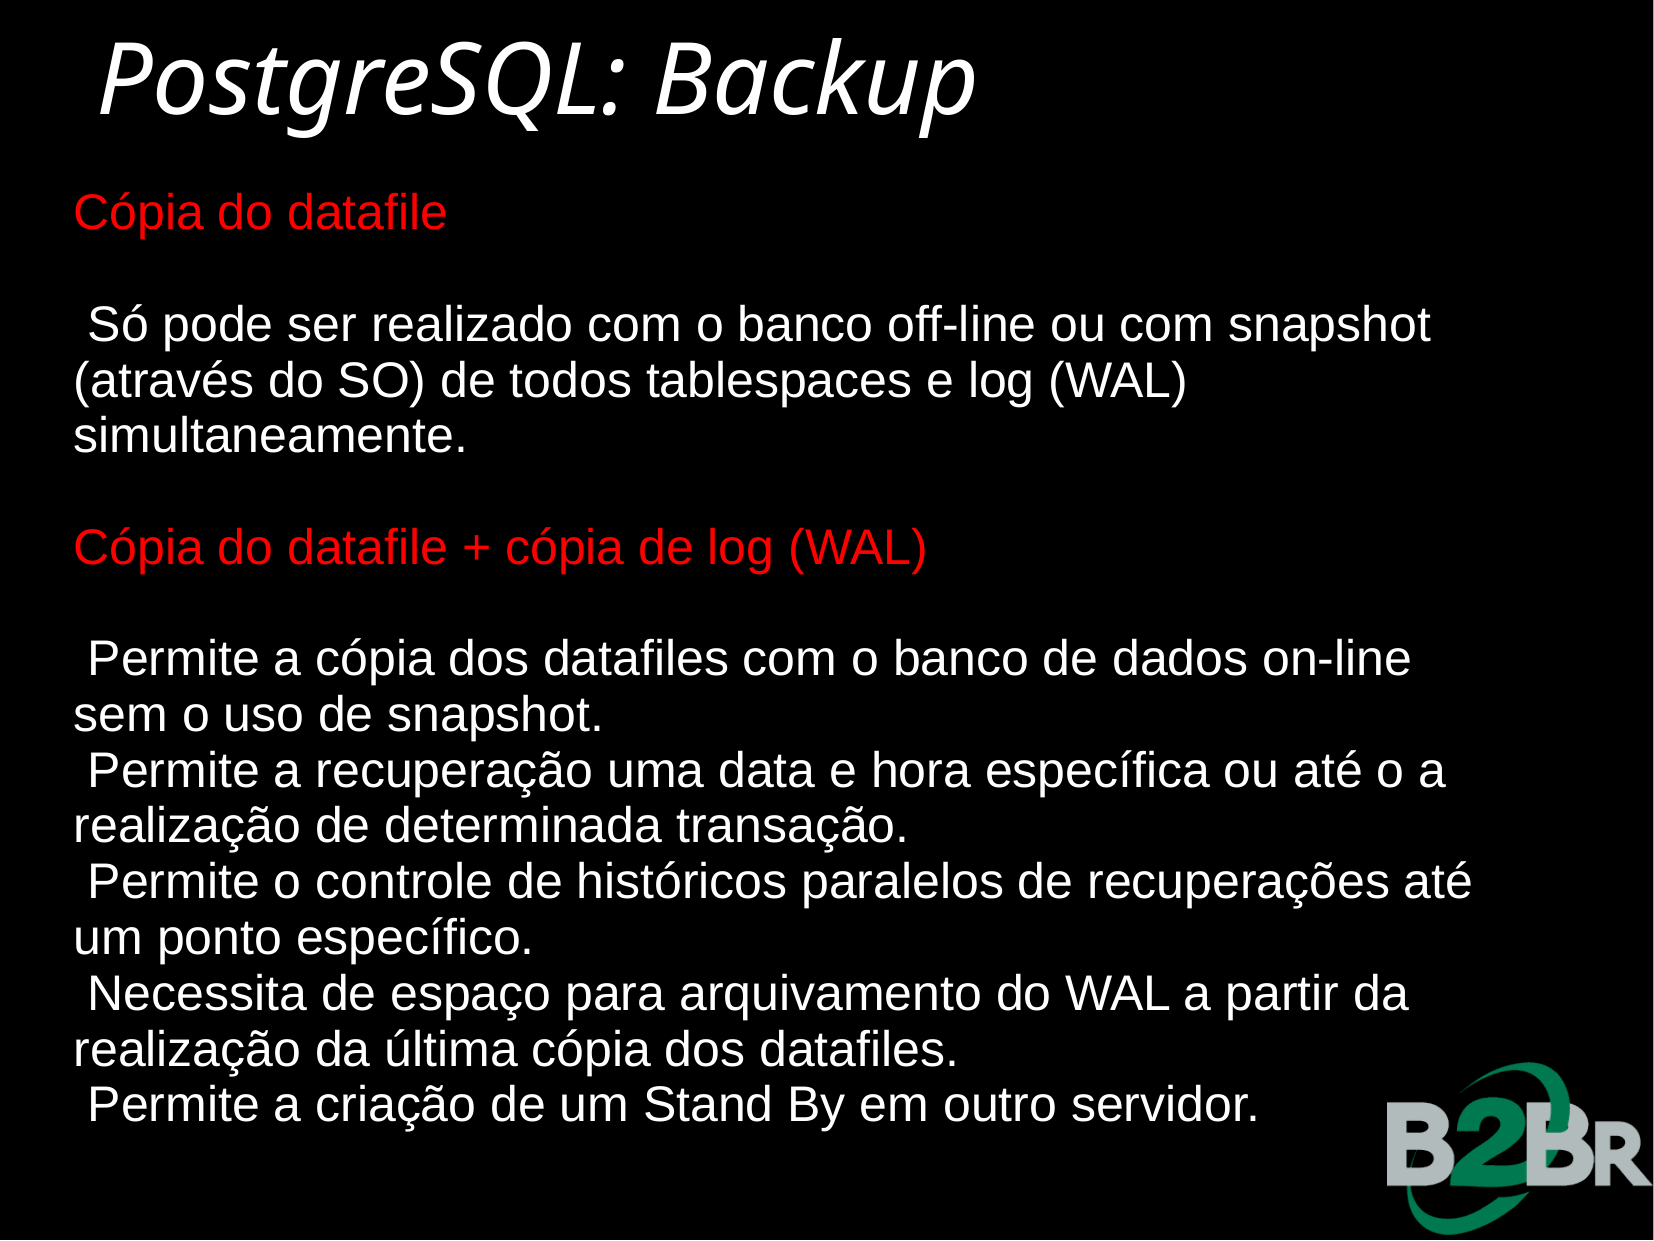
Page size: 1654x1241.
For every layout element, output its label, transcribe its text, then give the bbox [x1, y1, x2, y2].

text_box Cópia do datafile Só pode ser realizado com o banco off-line ou com snapshot (através do SO) de todos tablespaces e log (WAL) simultaneamente. Cópia do datafile + cópia de log (WAL) Permite a cópia dos datafiles com o banco de dados on-line sem o uso de snapshot. Permite a recuperação uma data e hora específica ou até o a realização de determinada transação. Permite o controle de históricos paralelos de recuperações até um ponto específico. Necessita de espaço para arquivamento do WAL a partir da realização da última cópia dos datafiles. Permite a criação de um Stand By em outro servidor. [59, 177, 1536, 1140]
text_box PostgreSQL: Backup [29, 0, 1654, 266]
picture [1387, 1062, 1654, 1235]
